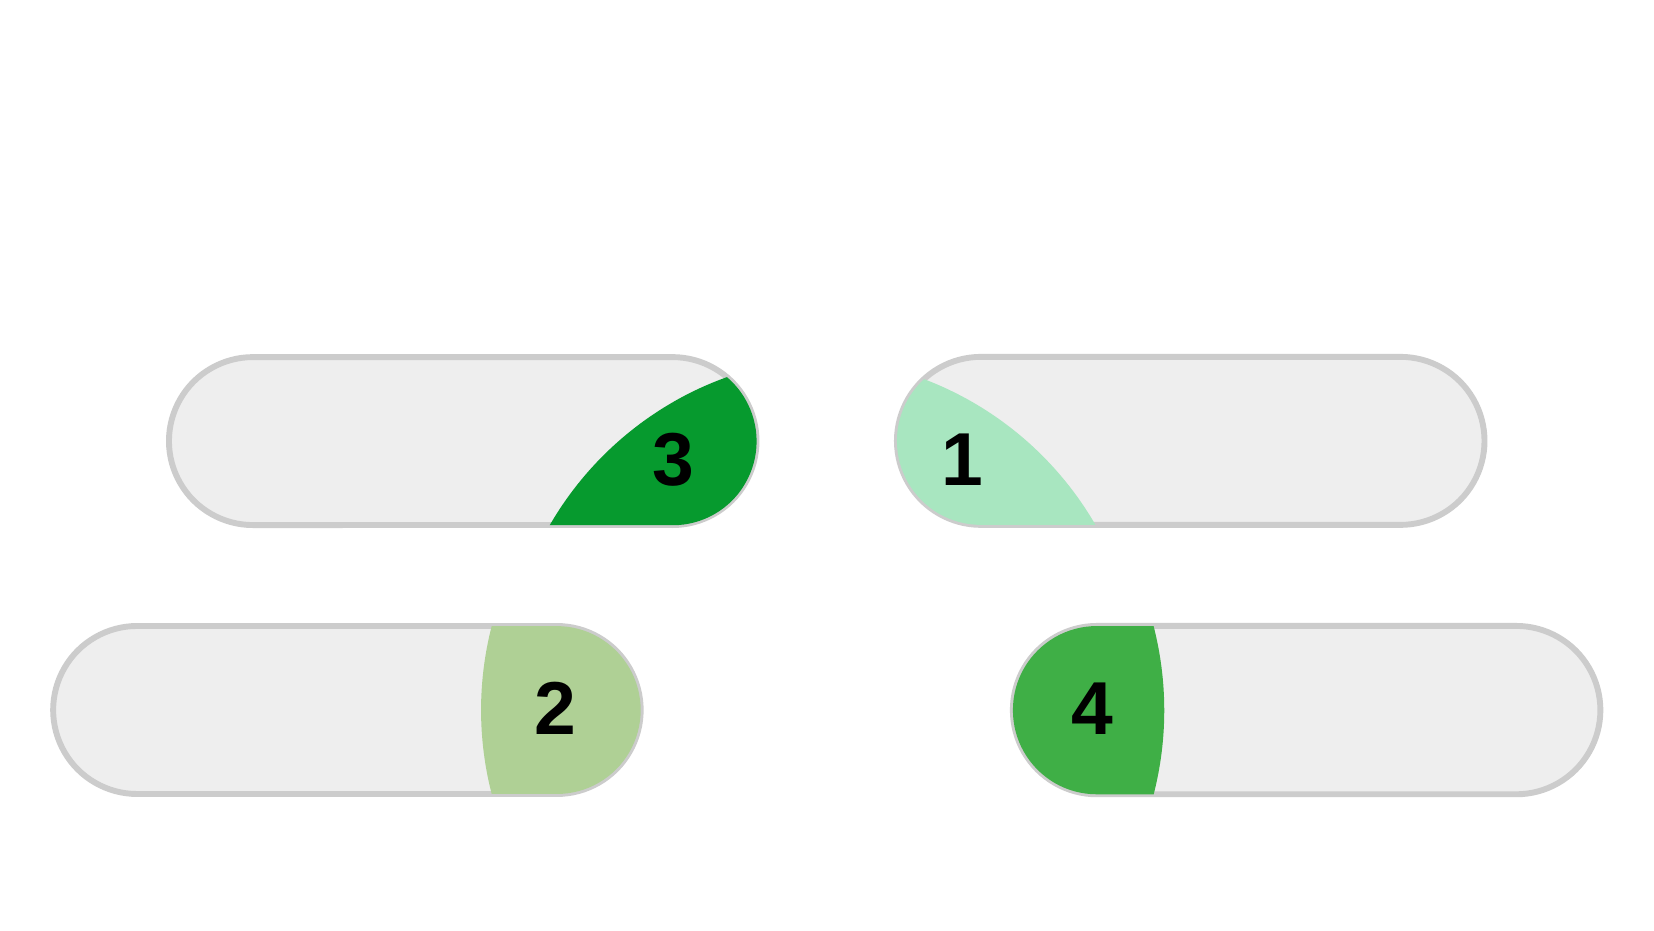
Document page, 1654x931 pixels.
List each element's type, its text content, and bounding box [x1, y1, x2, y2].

text_box 4 [1033, 649, 1152, 768]
text_box [168, 357, 757, 526]
text_box [53, 625, 641, 794]
text_box [1012, 655, 1033, 765]
text_box [896, 409, 903, 473]
text_box 2 [496, 649, 615, 768]
text_box 3 [614, 400, 733, 519]
text_box [907, 356, 1485, 525]
text_box 1 [903, 400, 1022, 519]
text_box [1035, 625, 1601, 795]
